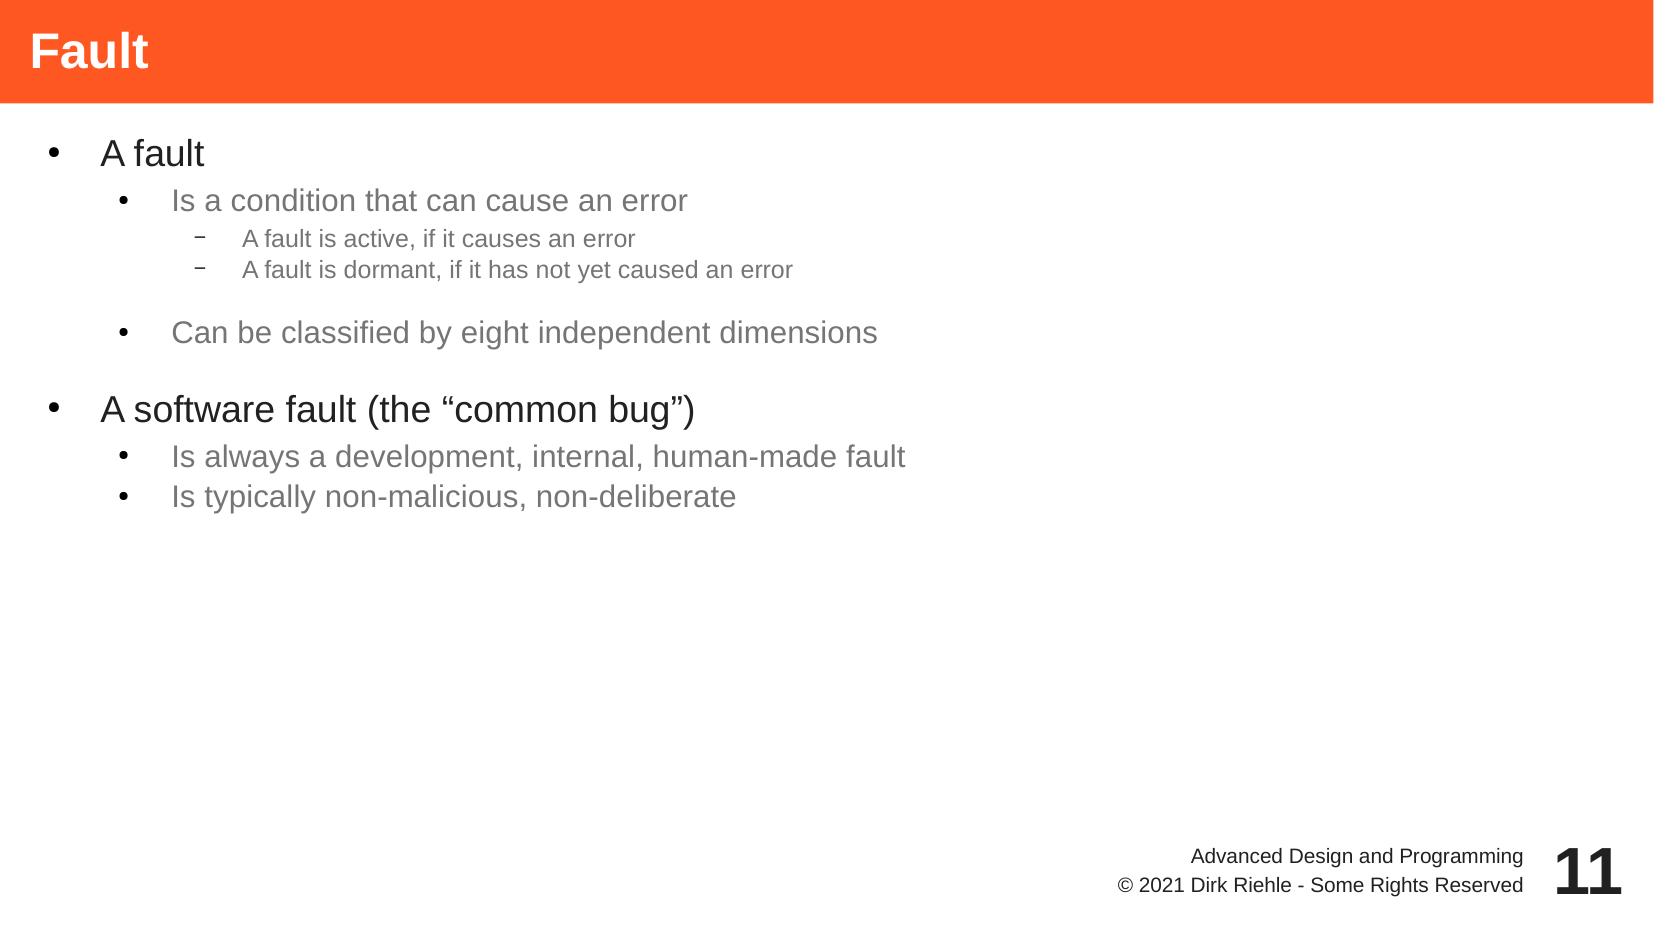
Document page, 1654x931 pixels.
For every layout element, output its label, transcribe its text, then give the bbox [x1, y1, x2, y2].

list A fault Is a condition that can cause an error A fault is active, if it causes an error A fault is dormant, if it has not yet caused an error Can be classified by eight independent dimensions A software fault (the “common bug”) Is always a development, internal, human-made fault Is typically non-malicious, non-deliberate [29, 132, 1625, 813]
title Fault [0, 0, 1654, 104]
